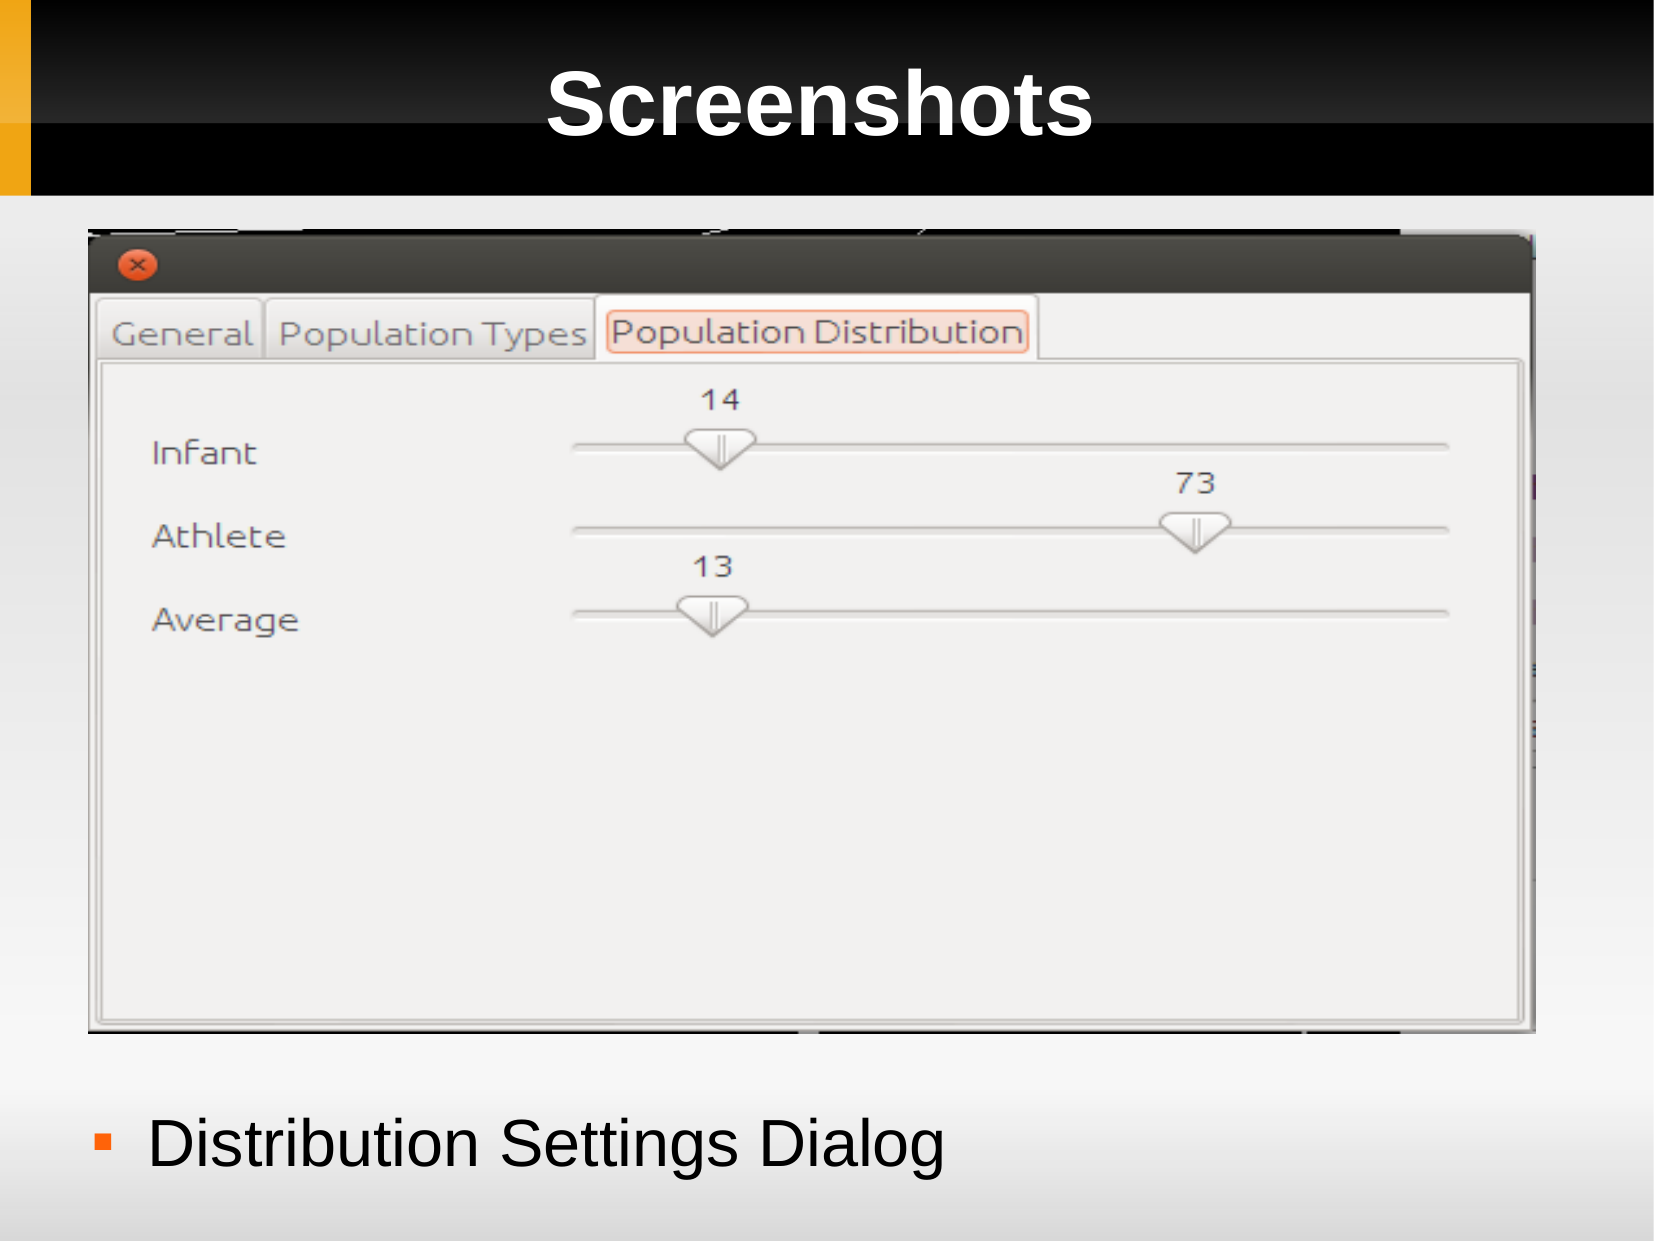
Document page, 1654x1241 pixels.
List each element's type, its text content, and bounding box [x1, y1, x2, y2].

picture [0, 0, 1654, 1241]
title Screenshots [76, 0, 1565, 208]
list Distribution Settings Dialog [76, 1105, 1565, 1241]
